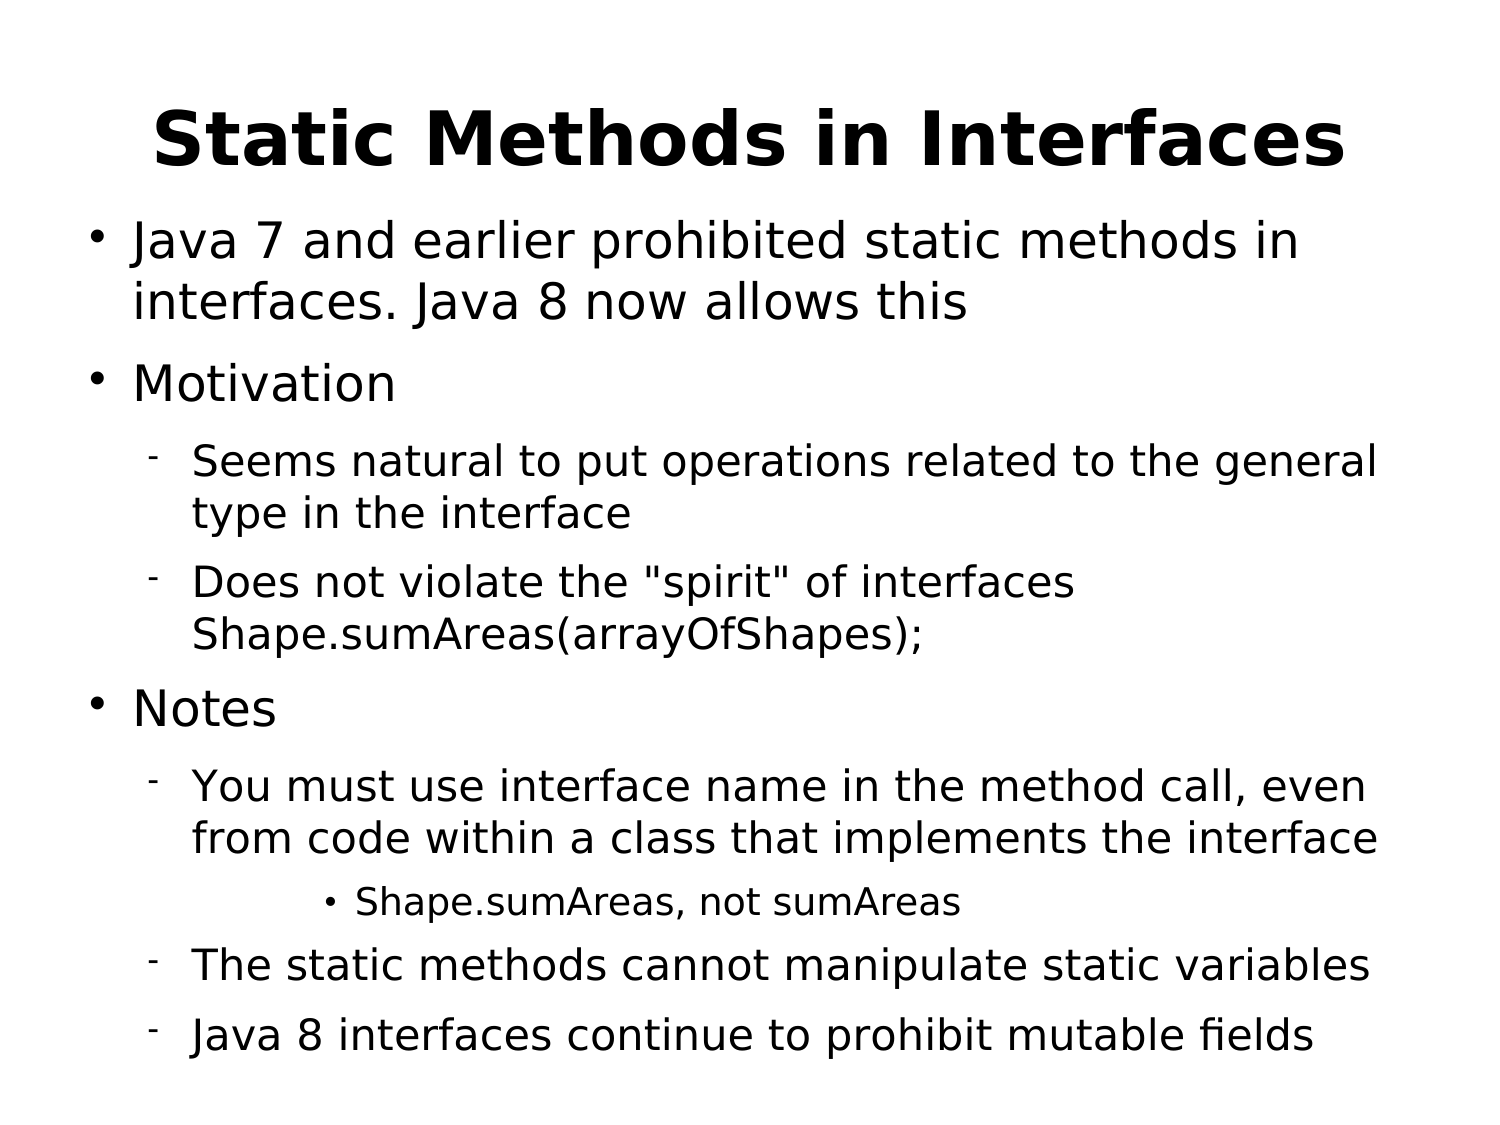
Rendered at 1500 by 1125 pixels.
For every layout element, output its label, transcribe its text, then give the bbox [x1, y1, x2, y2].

title Static Methods in Interfaces [74, 44, 1425, 232]
list Java 7 and earlier prohibited static methods in interfaces. Java 8 now allows this Motivation Seems natural to put operations related to the general type in the interface Does not violate the "spirit" of interfaces Shape.sumAreas(arrayOfShapes); Notes You must use interface name in the method call, even from code within a class that implements the interface Shape.sumAreas, not sumAreas The static methods cannot manipulate static variables Java 8 interfaces continue to prohibit mutable fields [74, 204, 1396, 1075]
